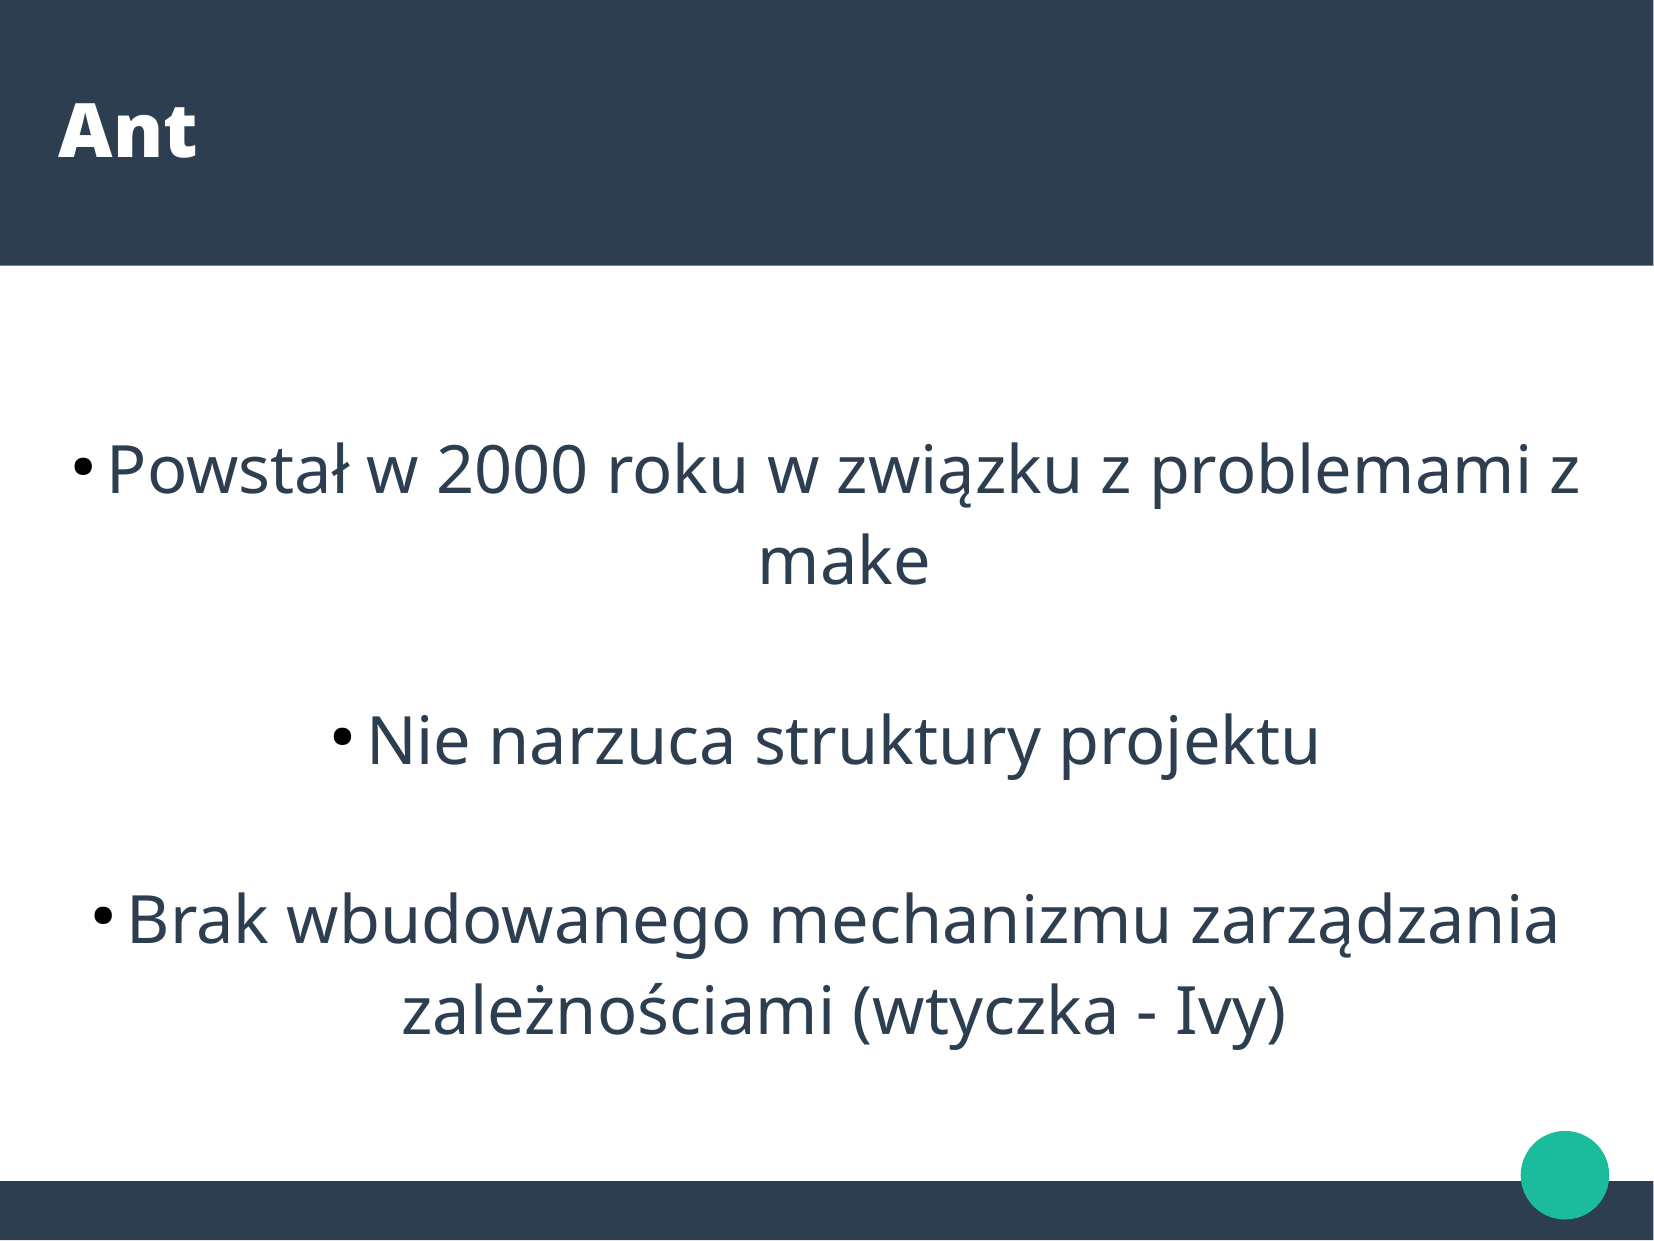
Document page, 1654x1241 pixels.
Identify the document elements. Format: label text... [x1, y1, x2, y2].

subtitle Powstał w 2000 roku w związku z problemami z make Nie narzuca struktury projektu Brak wbudowanego mechanizmu zarządzania zależnościami (wtyczka - Ivy) [59, 324, 1595, 1152]
title Ant [59, 24, 1595, 232]
